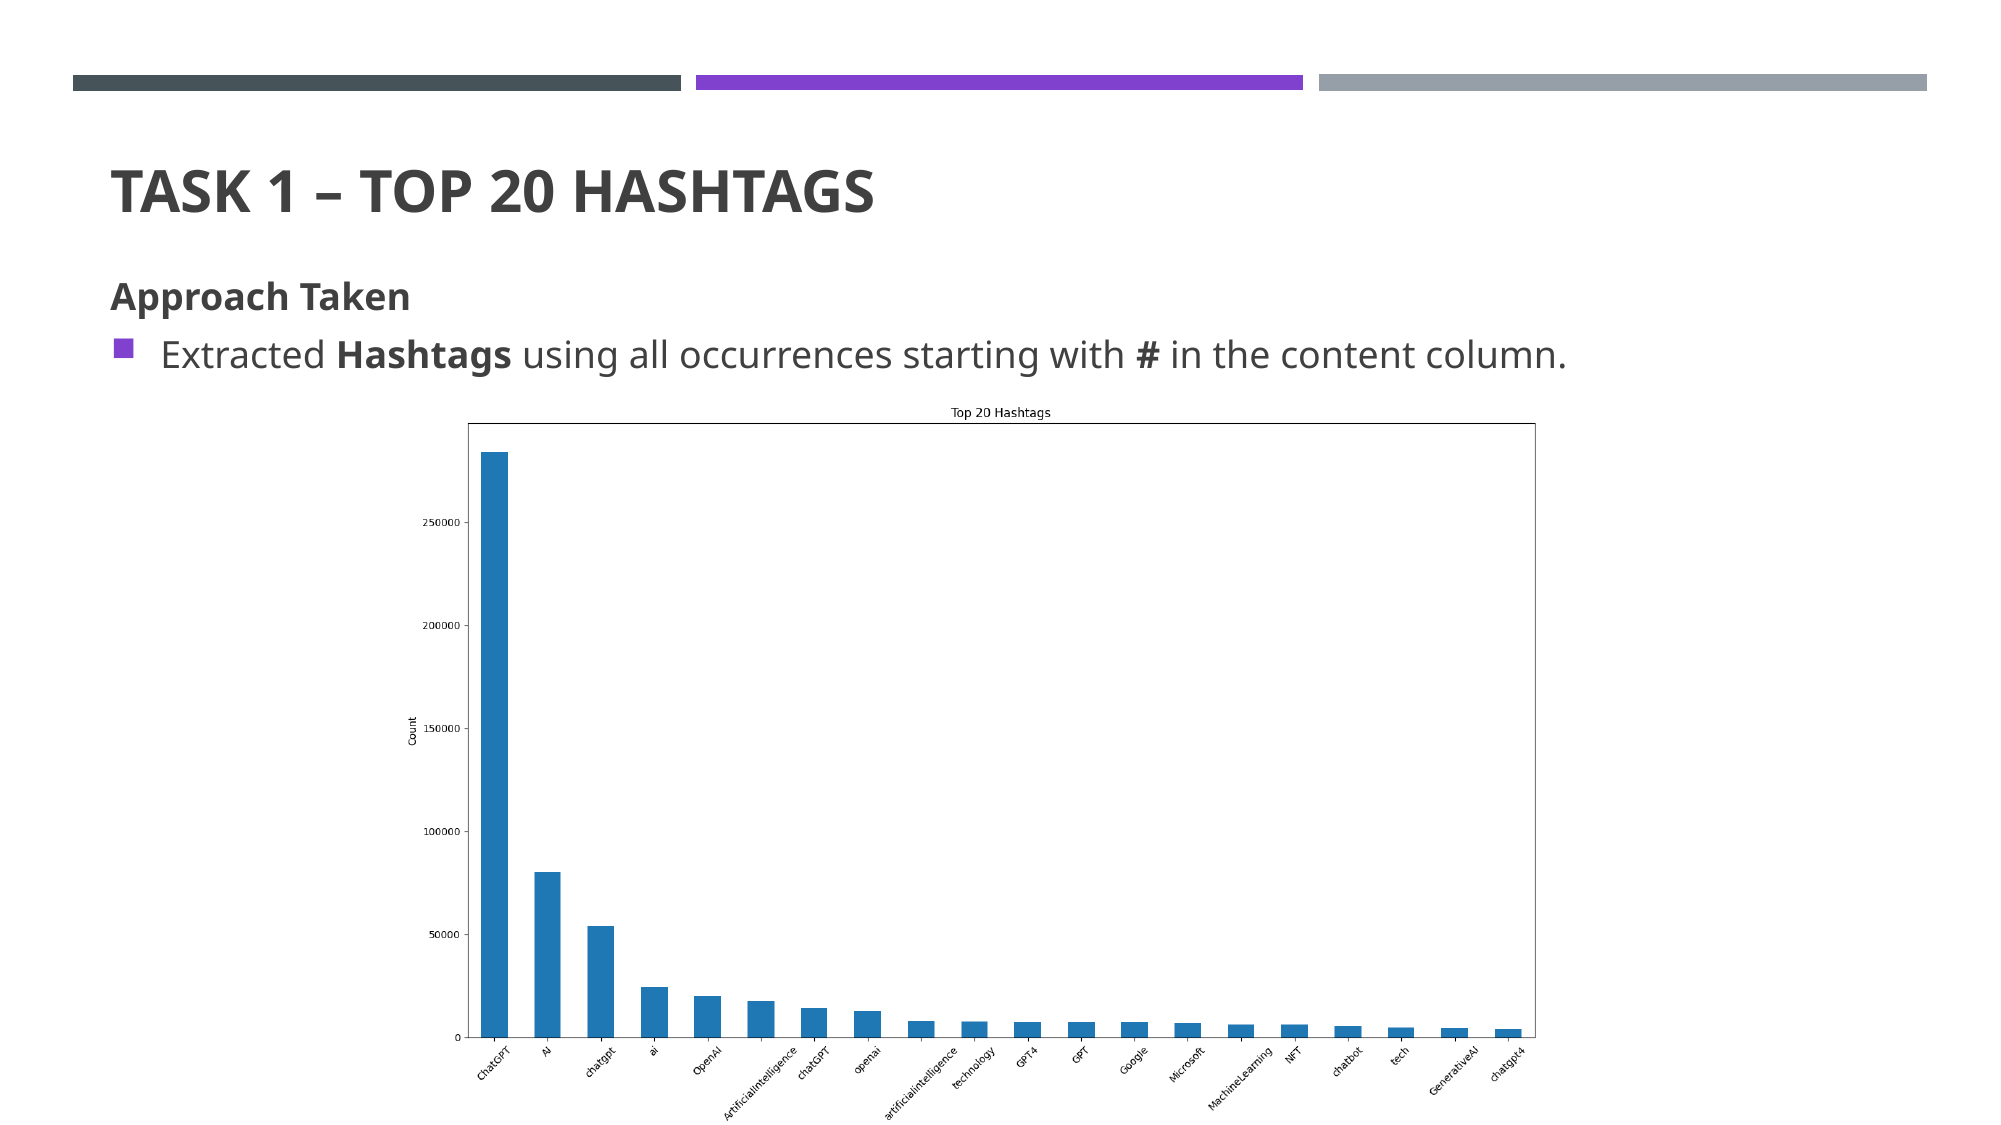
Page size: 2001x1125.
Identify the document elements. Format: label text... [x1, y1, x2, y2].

picture [295, 418, 1672, 1125]
list Approach Taken Extracted Hashtags using all occurrences starting with # in the content column. [95, 231, 1905, 418]
title Task 1 – top 20 hasHtags [95, 115, 1905, 231]
